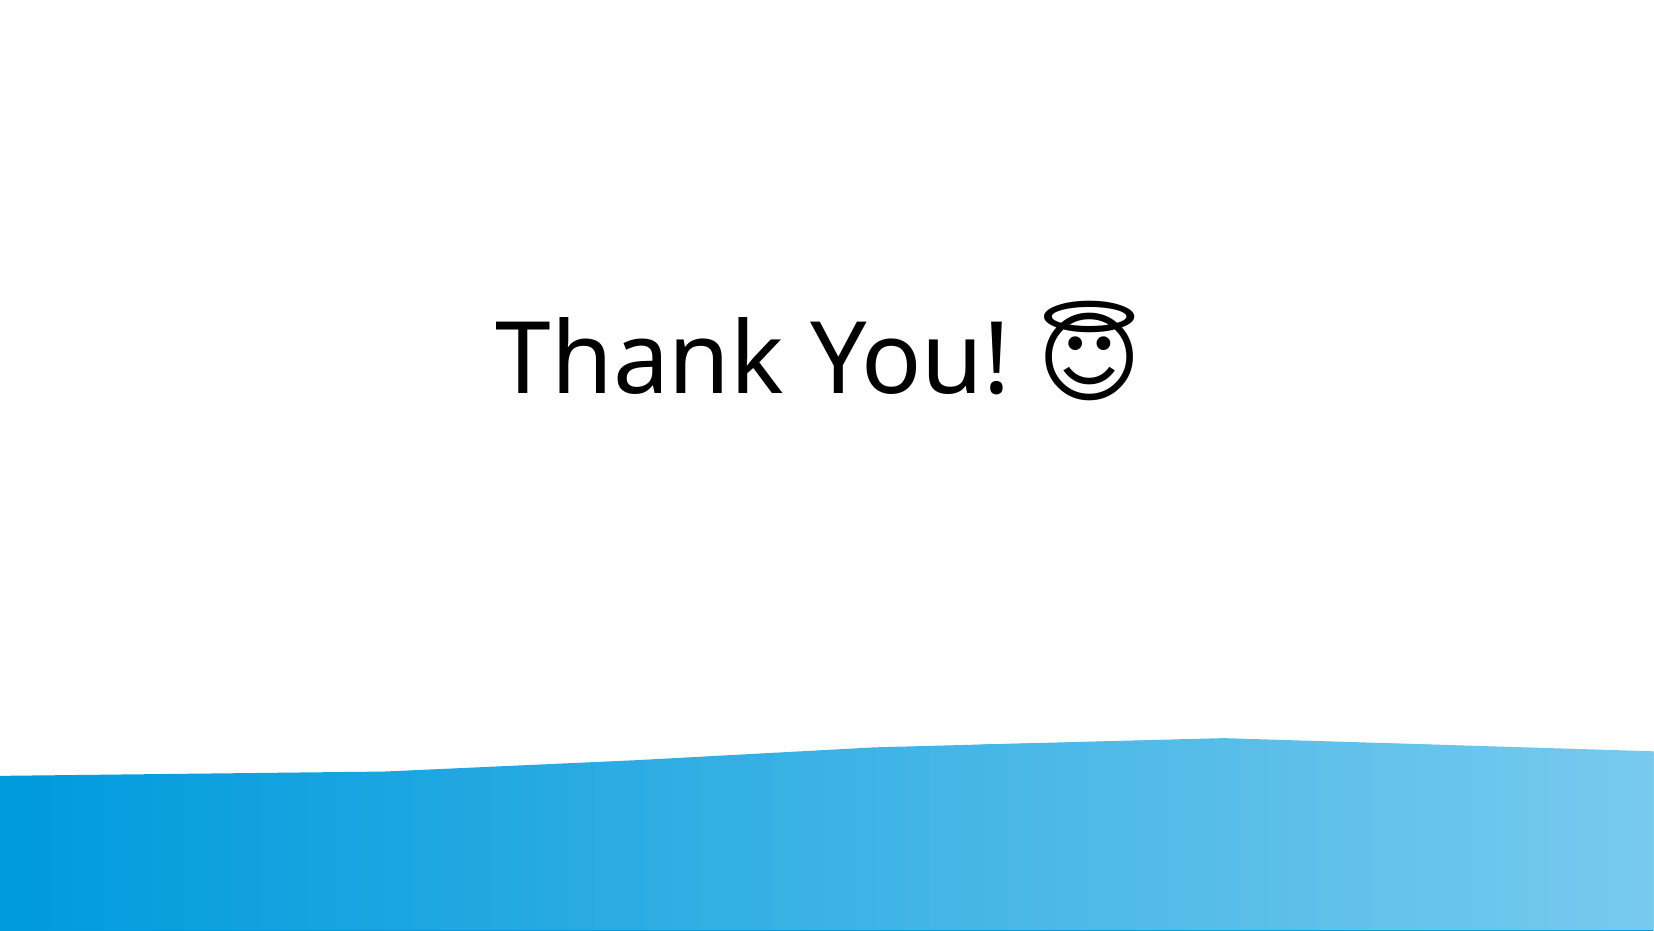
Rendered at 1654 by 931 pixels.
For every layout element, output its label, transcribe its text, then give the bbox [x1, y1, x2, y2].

title Thank You! 😇 [80, 265, 1557, 443]
